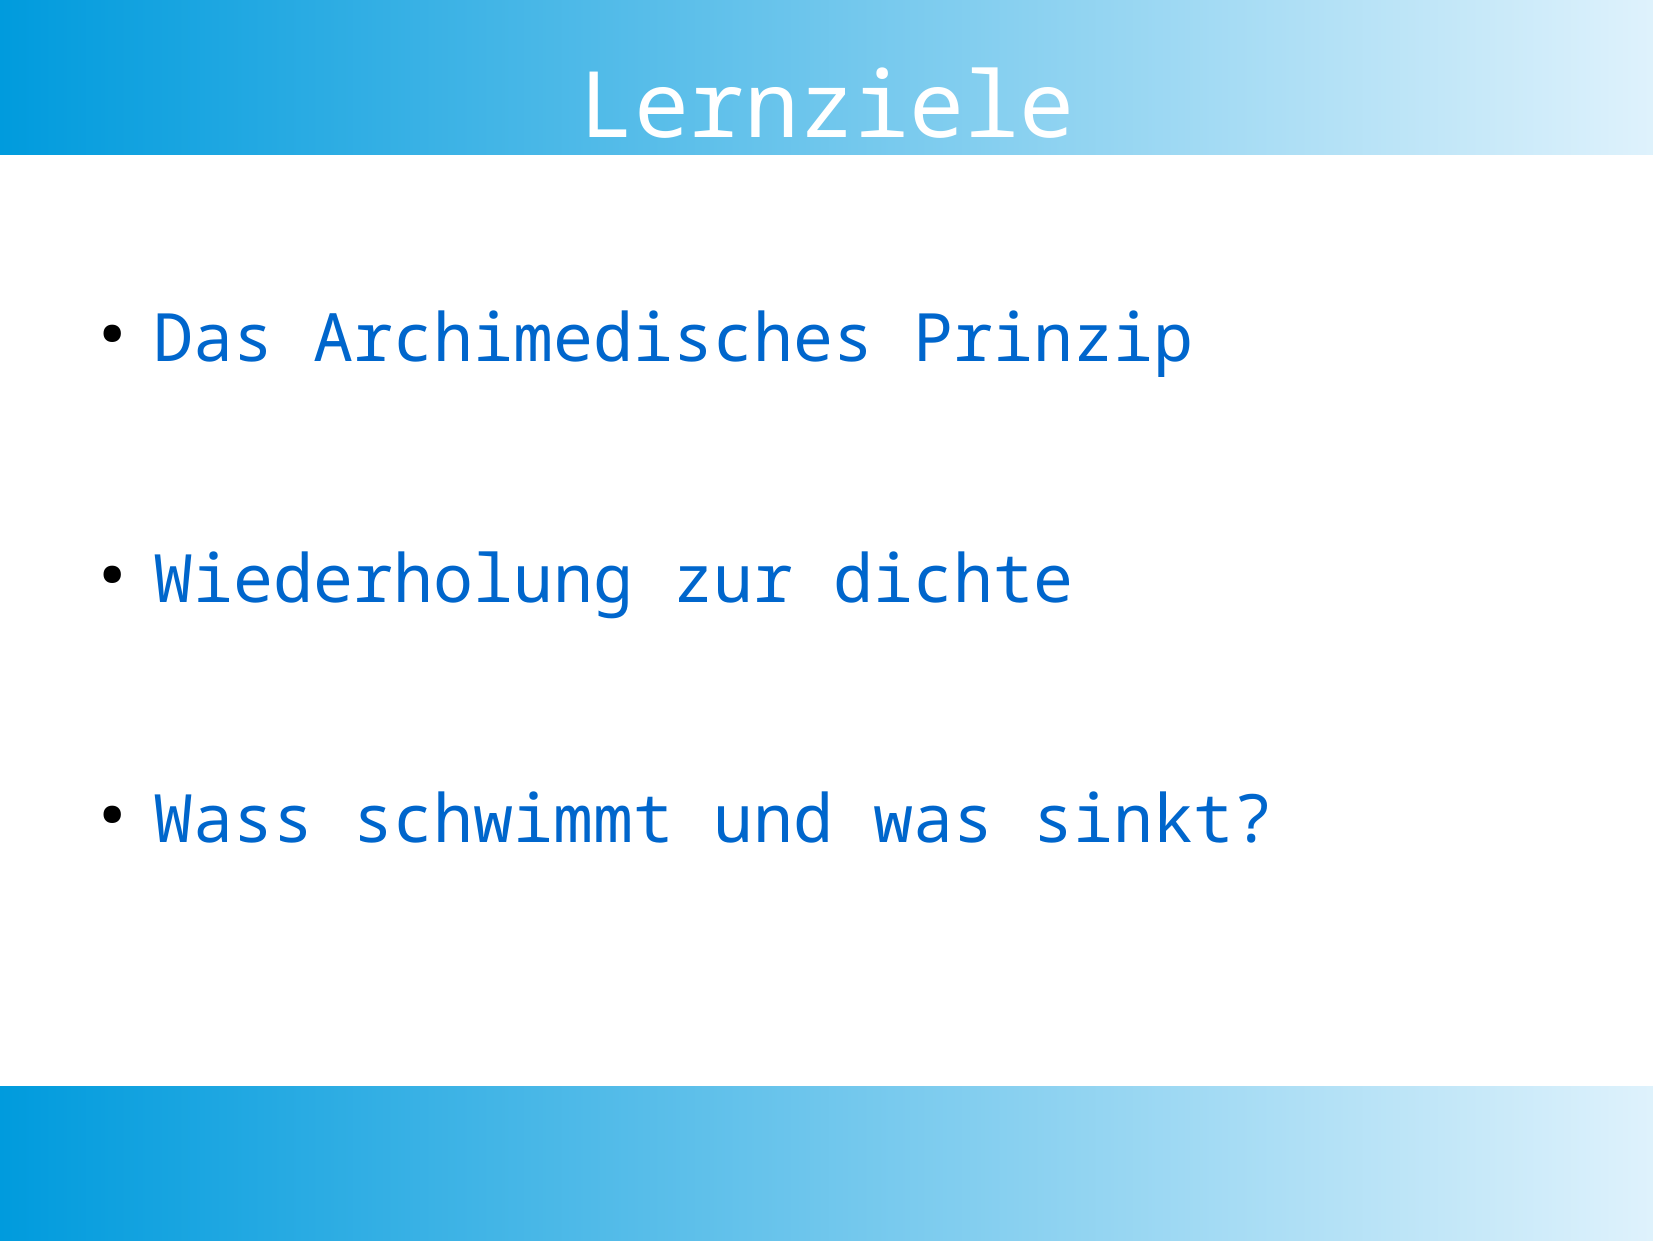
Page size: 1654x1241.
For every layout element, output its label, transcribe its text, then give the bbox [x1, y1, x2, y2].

list Das Archimedisches Prinzip Wiederholung zur dichte Wass schwimmt und was sinkt? [82, 290, 1642, 1010]
title Lernziele [82, 40, 1571, 163]
